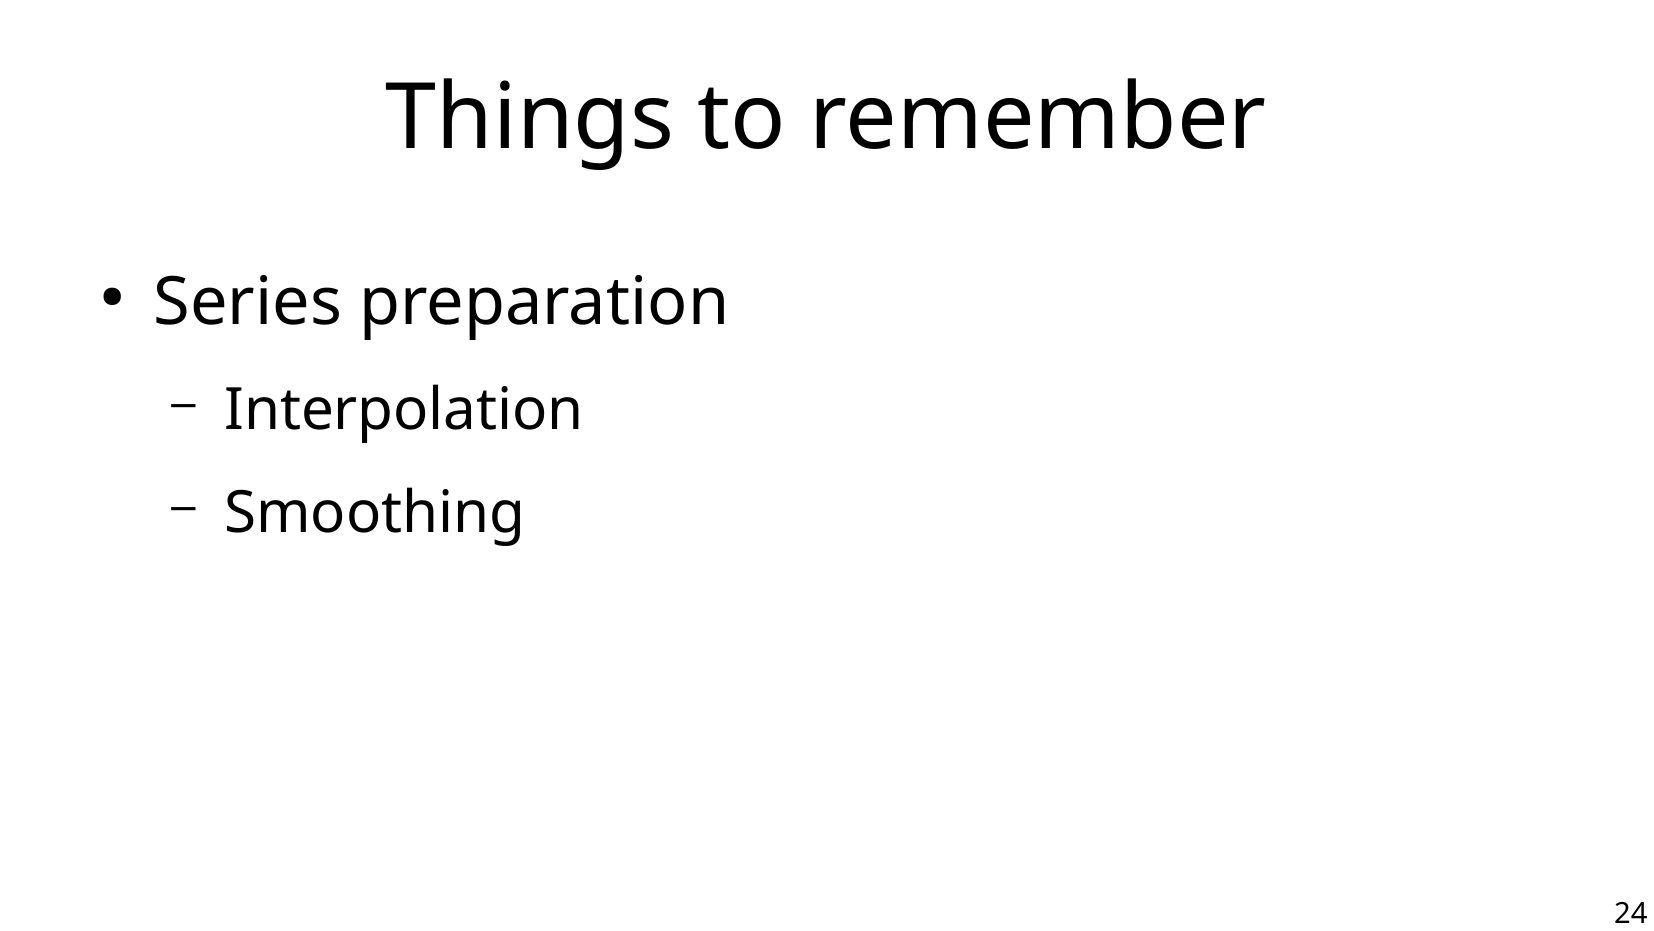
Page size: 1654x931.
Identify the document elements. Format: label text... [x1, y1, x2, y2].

title Things to remember [82, 1, 1571, 226]
list Series preparation Interpolation Smoothing [82, 253, 1571, 793]
